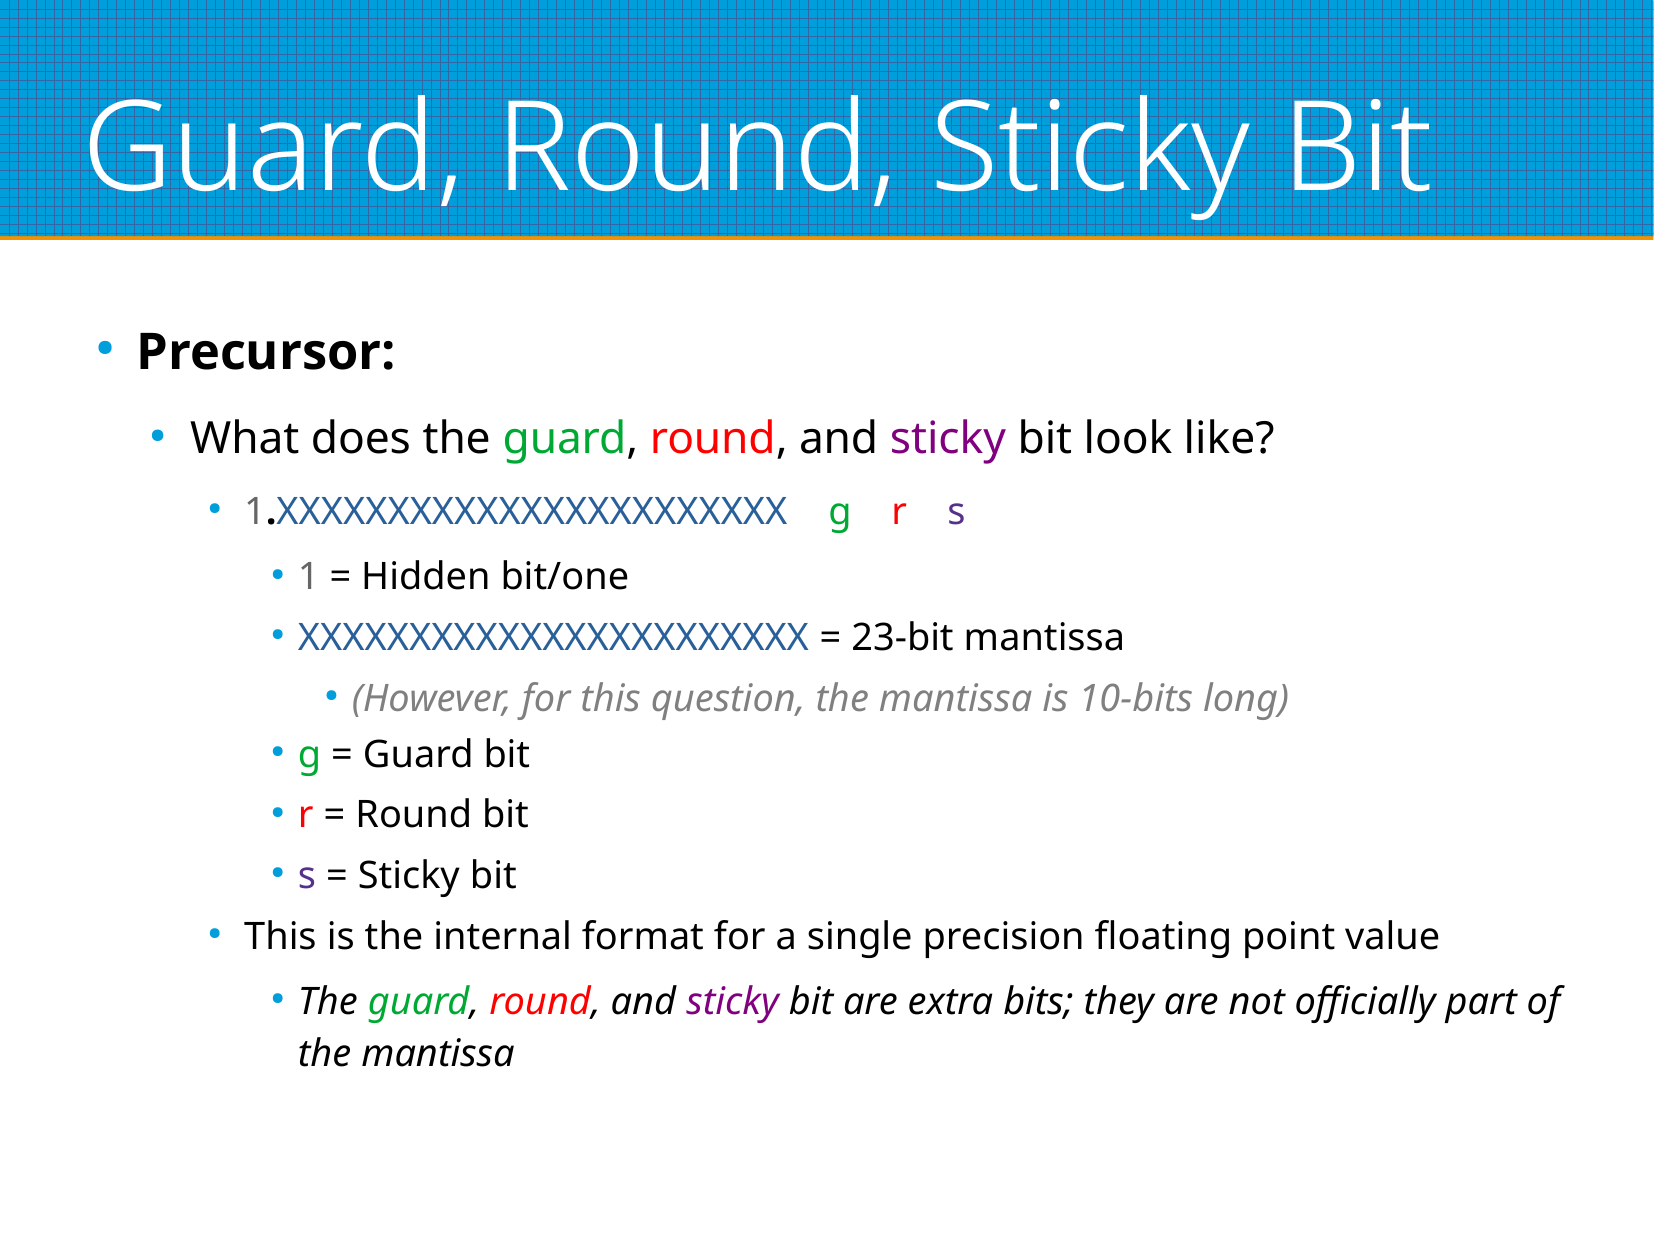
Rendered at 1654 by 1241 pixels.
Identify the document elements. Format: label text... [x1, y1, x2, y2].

title Guard, Round, Sticky Bit [82, 19, 1571, 227]
list Precursor: What does the guard, round, and sticky bit look like? 1.XXXXXXXXXXXXXXXXXXXXXXX g r s 1 = Hidden bit/one XXXXXXXXXXXXXXXXXXXXXXX = 23-bit mantissa (However, for this question, the mantissa is 10-bits long) g = Guard bit r = Round bit s = Sticky bit This is the internal format for a single precision floating point value The guard, round, and sticky bit are extra bits; they are not officially part of the mantissa [82, 314, 1563, 1081]
